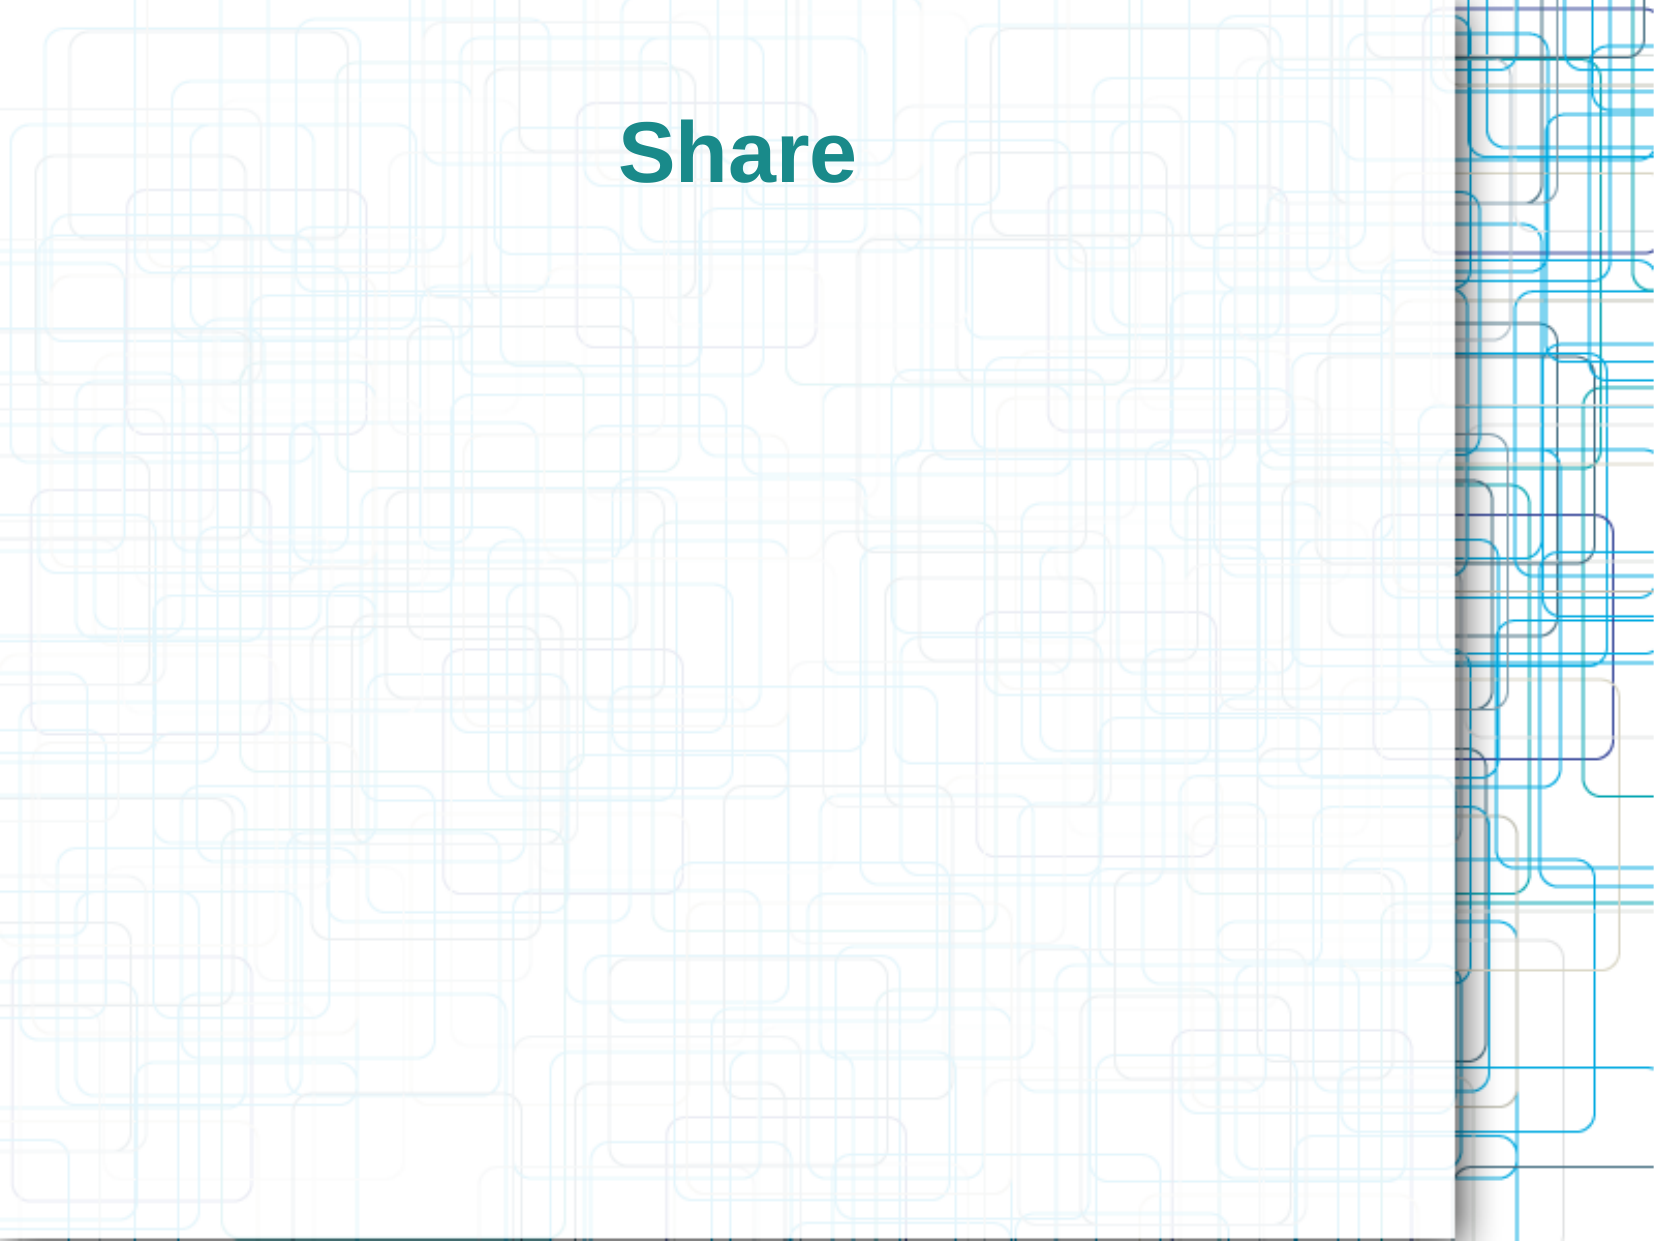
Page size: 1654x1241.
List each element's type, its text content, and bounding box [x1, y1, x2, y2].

title Share [59, 49, 1418, 257]
picture [0, 0, 1654, 1241]
